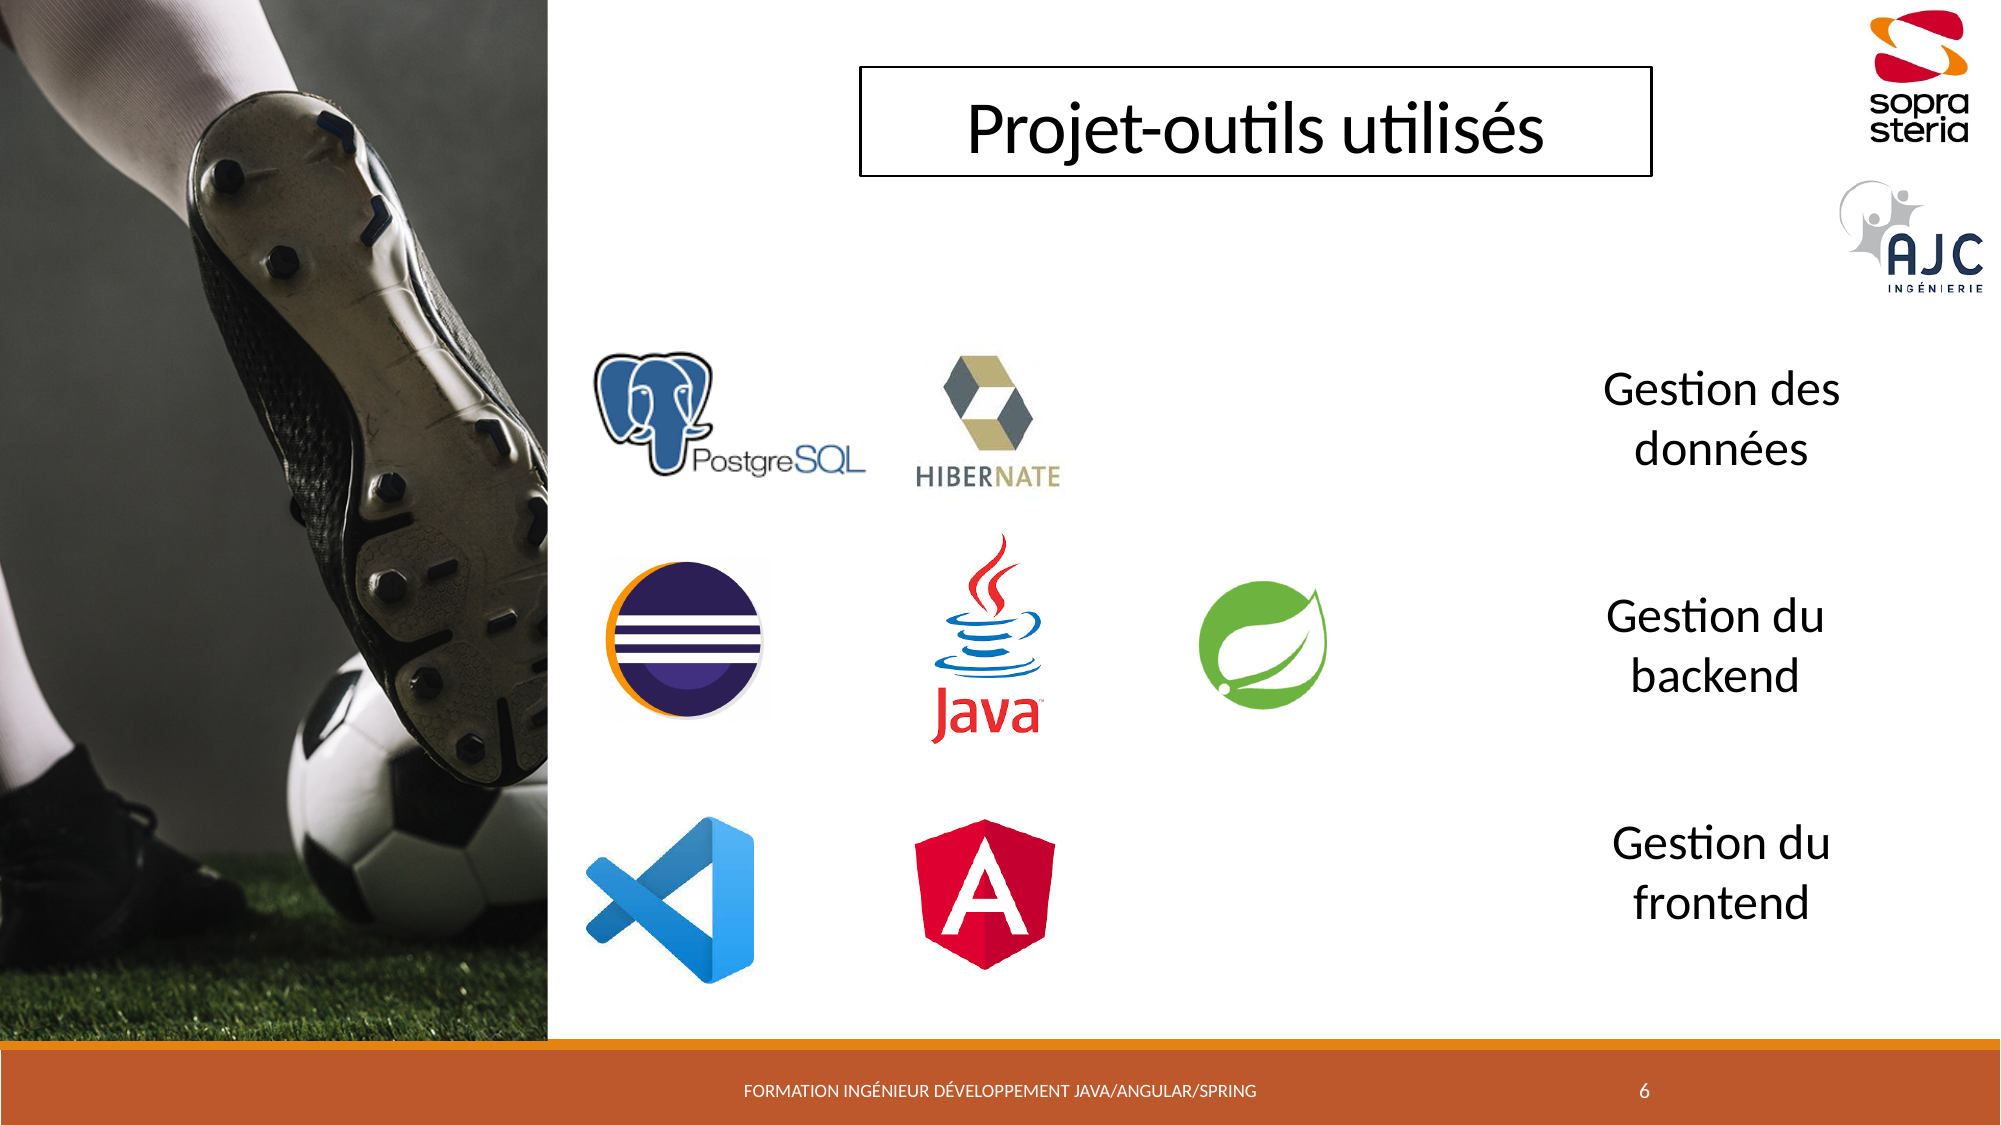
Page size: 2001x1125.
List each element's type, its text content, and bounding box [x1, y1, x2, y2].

picture [931, 533, 1044, 744]
picture [589, 311, 1097, 530]
title Projet-outils utilisés [860, 66, 1652, 177]
text_box [1624, 1059, 1840, 1120]
text_box Gestion du frontend [1522, 802, 1922, 939]
picture [602, 555, 771, 723]
text_box Formation Ingénieur Développement JAVA/ANGULAR/SPRING [604, 1059, 1396, 1120]
picture [1167, 555, 1362, 737]
text_box Gestion du backend [1516, 575, 1916, 712]
text_box Gestion des données [1522, 348, 1922, 485]
picture [0, 0, 548, 1041]
picture [913, 811, 1063, 975]
picture [586, 816, 754, 984]
picture [1827, 0, 2000, 312]
